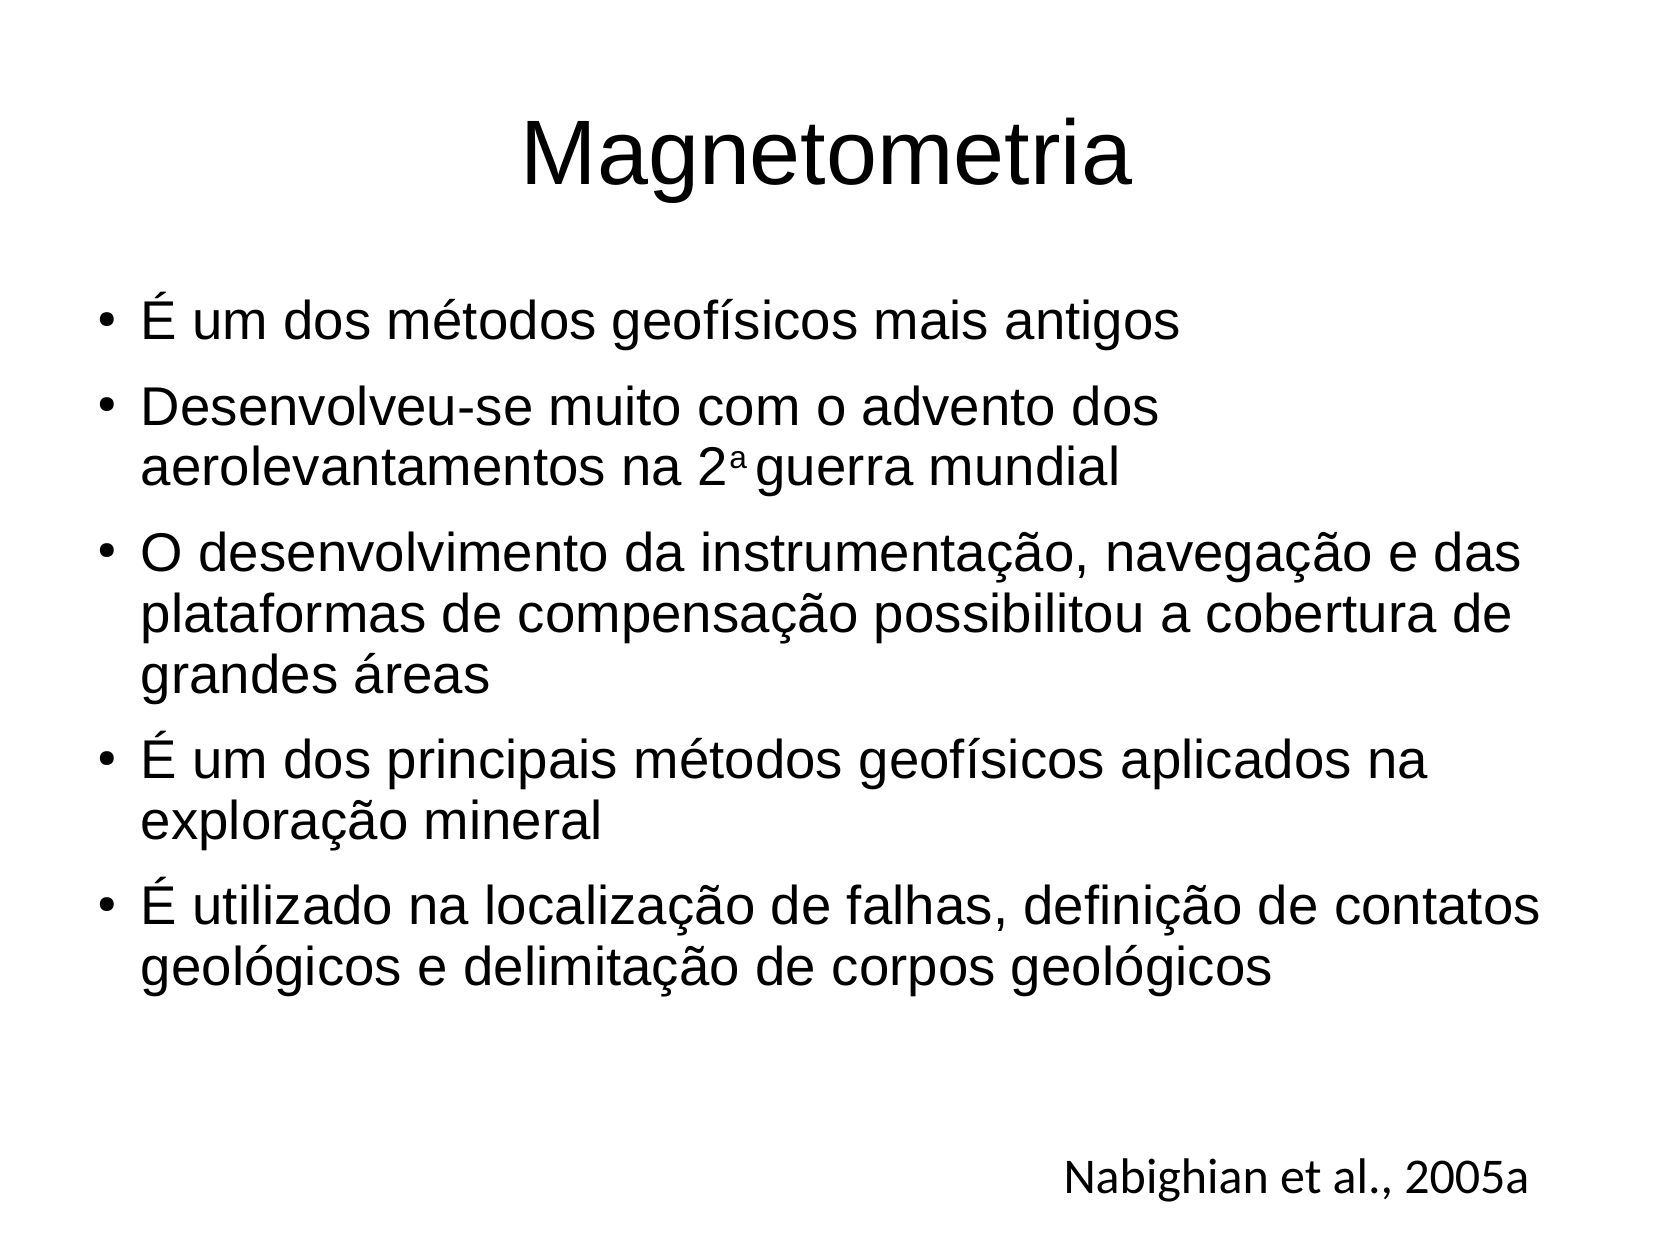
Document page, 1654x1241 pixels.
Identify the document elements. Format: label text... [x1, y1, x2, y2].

title Magnetometria [82, 49, 1571, 257]
text_box Nabighian et al., 2005a [960, 1149, 1633, 1223]
list É um dos métodos geofísicos mais antigos Desenvolveu-se muito com o advento dos aerolevantamentos na 2a guerra mundial O desenvolvimento da instrumentação, navegação e das plataformas de compensação possibilitou a cobertura de grandes áreas É um dos principais métodos geofísicos aplicados na exploração mineral É utilizado na localização de falhas, definição de contatos geológicos e delimitação de corpos geológicos [82, 290, 1571, 1010]
